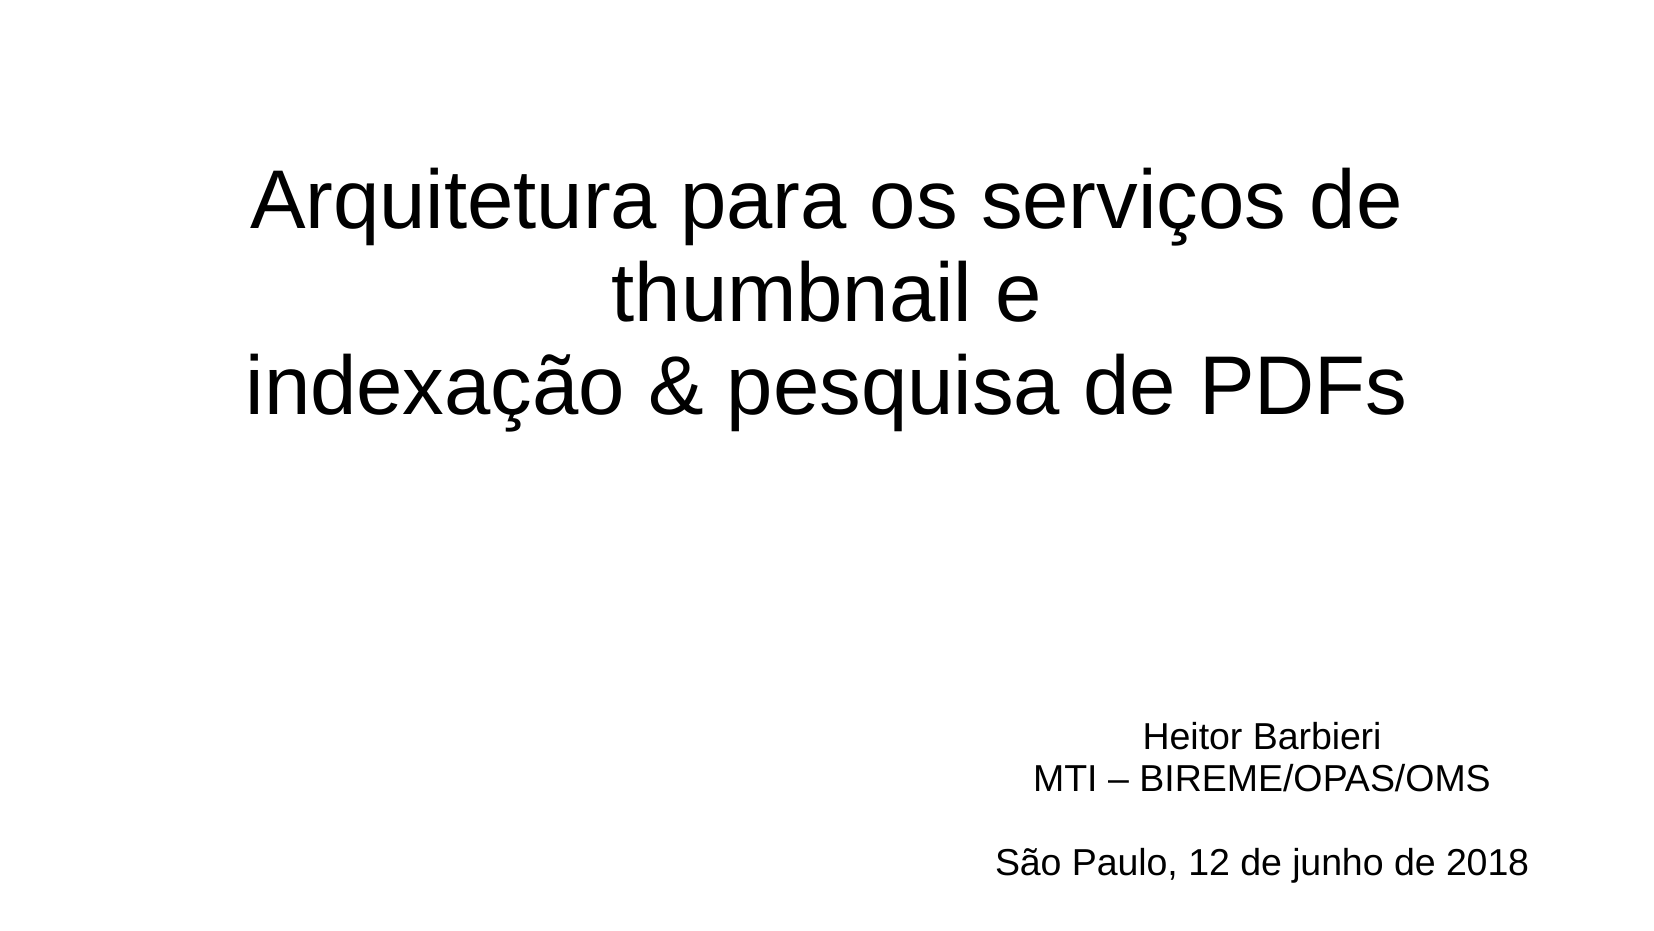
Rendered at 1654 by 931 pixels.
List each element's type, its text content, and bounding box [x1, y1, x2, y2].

text_box Heitor Barbieri MTI – BIREME/OPAS/OMS São Paulo, 12 de junho de 2018 [980, 708, 1545, 864]
subtitle Arquitetura para os serviços de thumbnail e indexação & pesquisa de PDFs [82, 22, 1571, 563]
